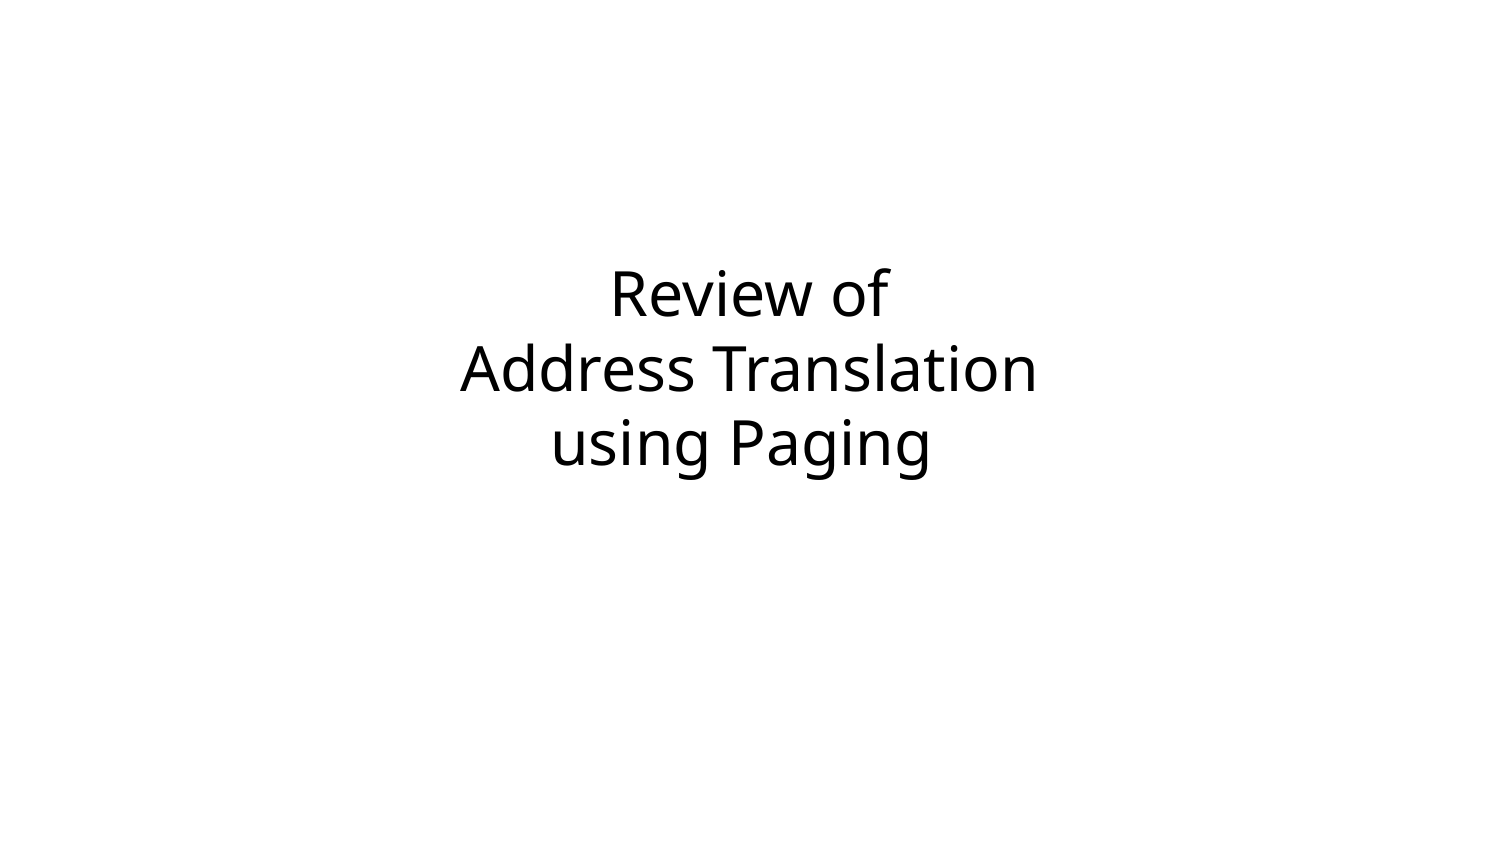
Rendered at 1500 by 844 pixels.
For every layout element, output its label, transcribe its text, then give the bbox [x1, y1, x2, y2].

text_box Review of Address Translation using Paging [431, 238, 1069, 670]
